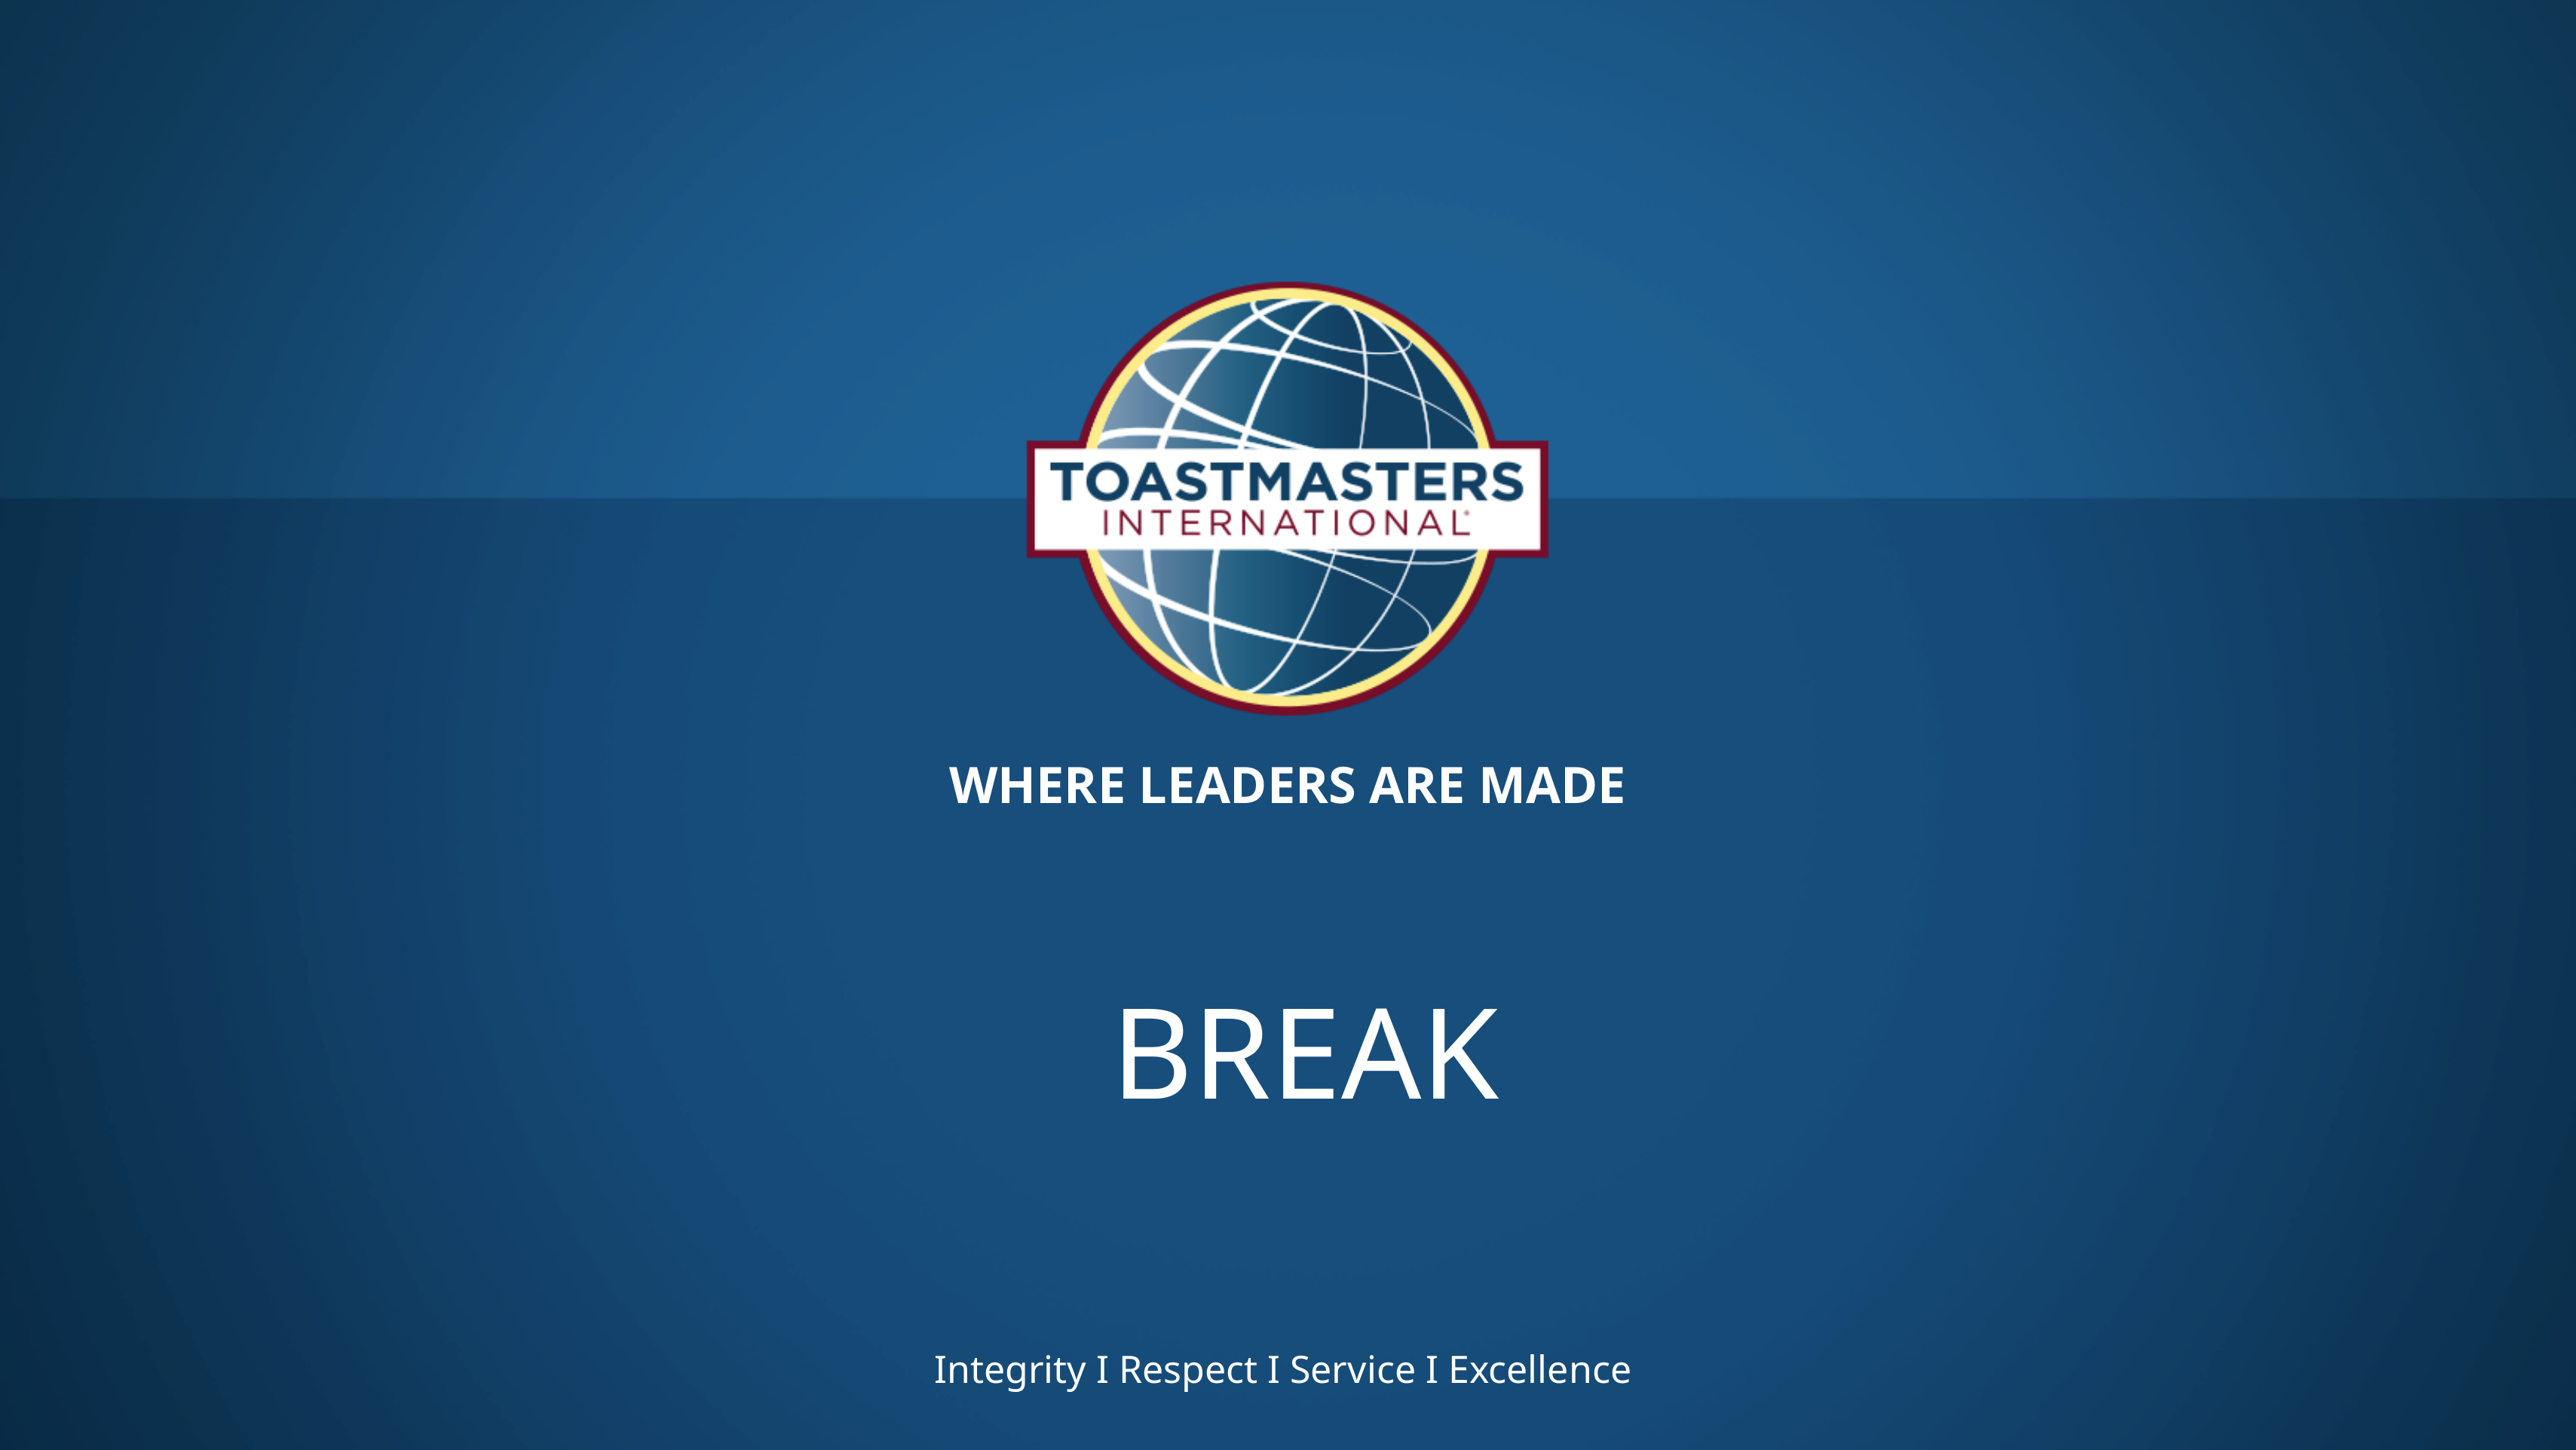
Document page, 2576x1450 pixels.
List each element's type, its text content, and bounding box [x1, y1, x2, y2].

list BREAK [296, 984, 2315, 1450]
picture [0, 0, 2576, 1450]
